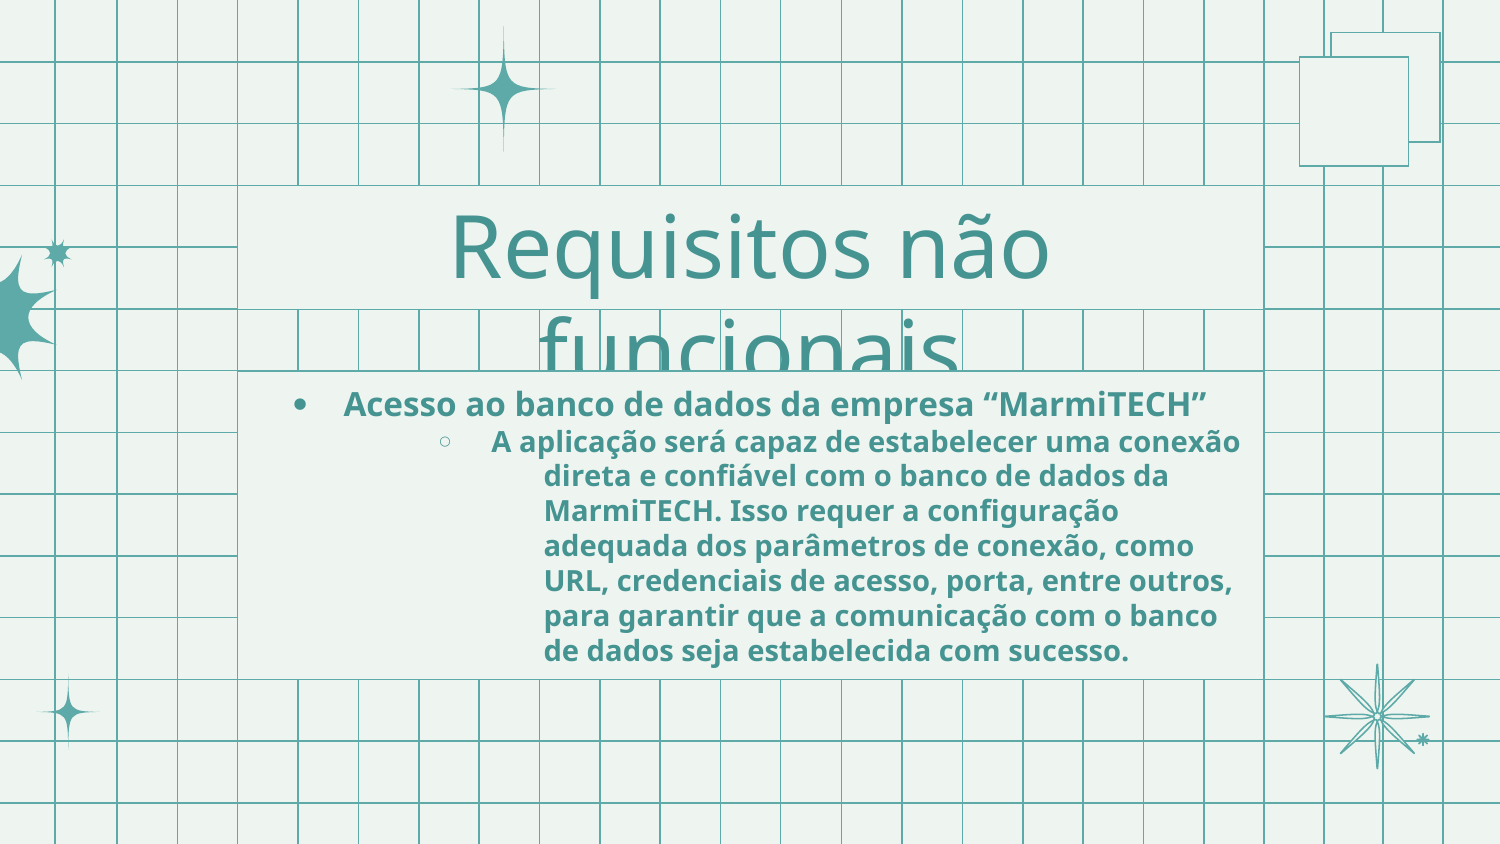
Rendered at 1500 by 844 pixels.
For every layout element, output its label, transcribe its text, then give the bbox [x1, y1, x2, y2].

subtitle Acesso ao banco de dados da empresa “MarmiTECH” A aplicação será capaz de estabelecer uma conexão direta e confiável com o banco de dados da MarmiTECH. Isso requer a configuração adequada dos parâmetros de conexão, como URL, credenciais de acesso, porta, entre outros, para garantir que a comunicação com o banco de dados seja estabelecida com sucesso. [237, 370, 1264, 680]
text_box [451, 25, 556, 153]
title Requisitos não funcionais [237, 185, 1264, 310]
